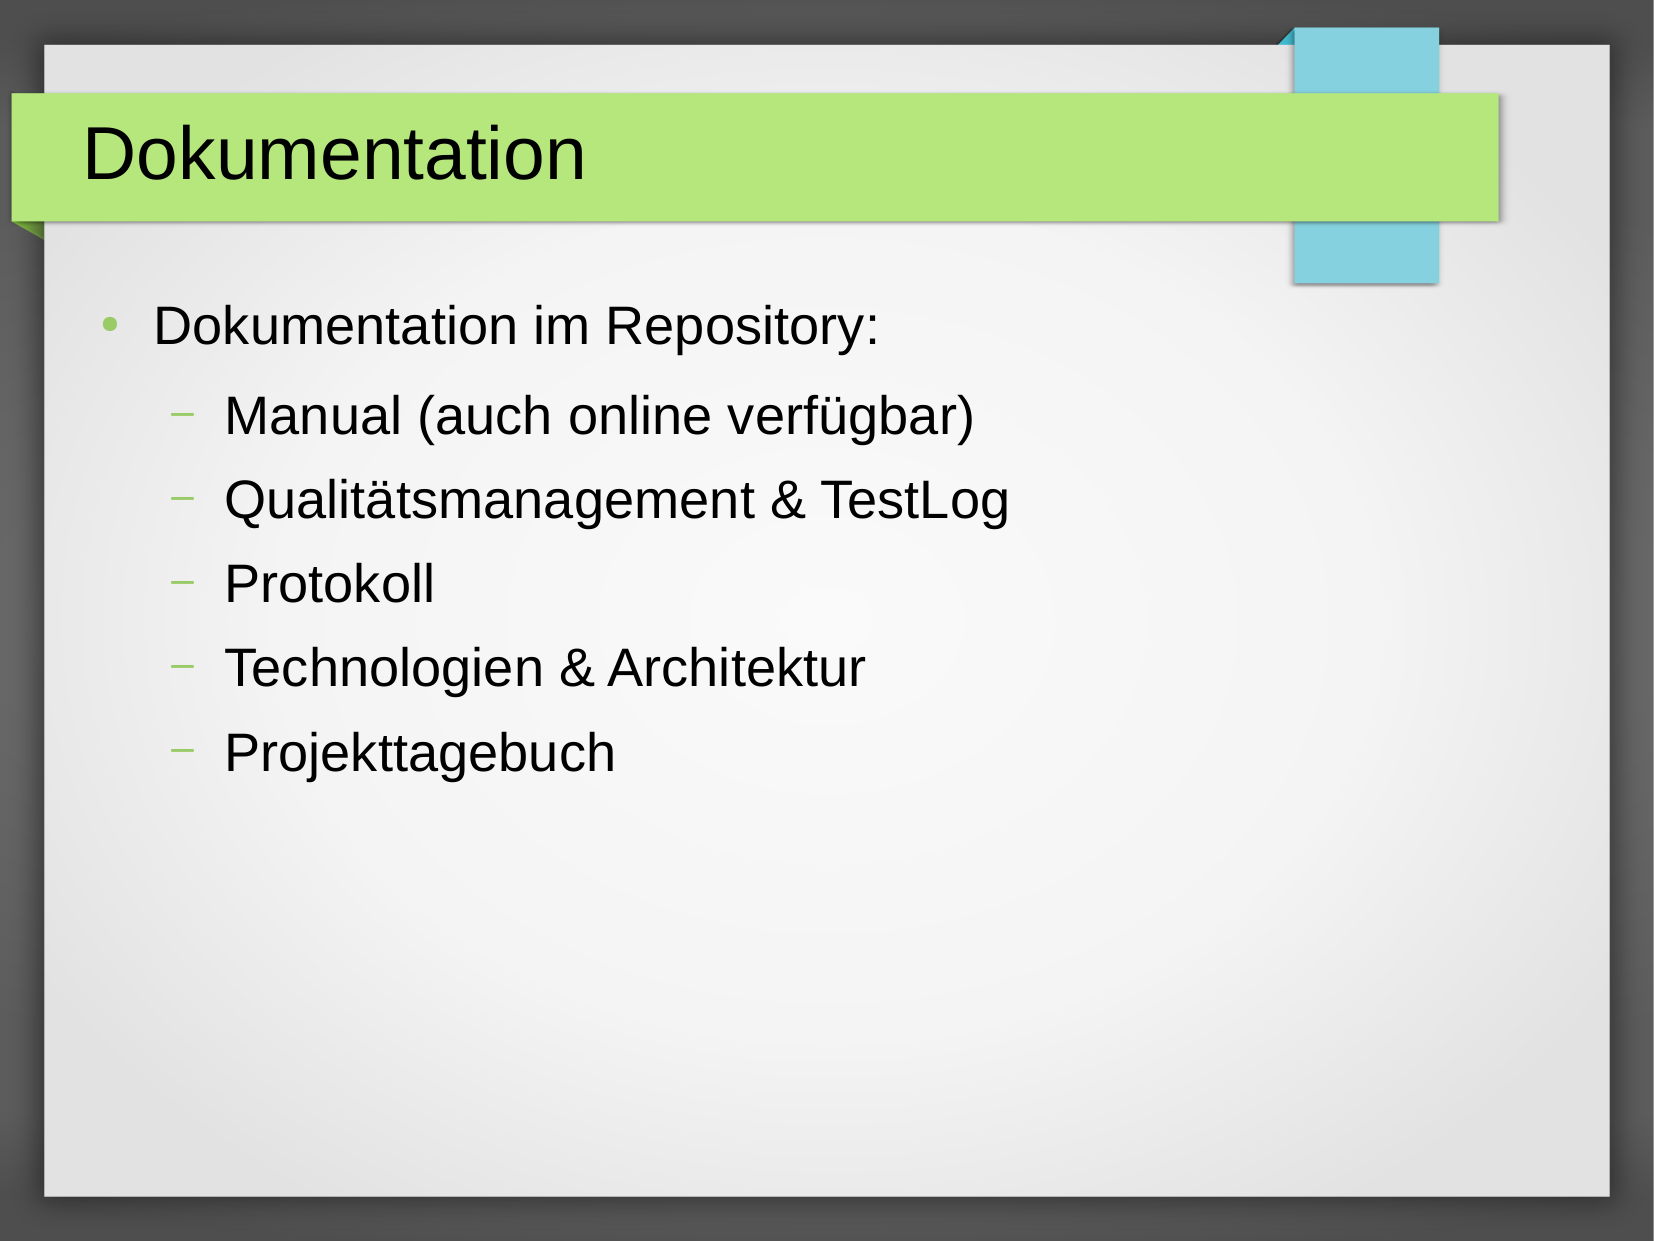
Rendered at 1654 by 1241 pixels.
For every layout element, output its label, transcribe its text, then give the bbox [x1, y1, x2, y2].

title Dokumentation [82, 94, 1264, 213]
list Dokumentation im Repository: Manual (auch online verfügbar) Qualitätsmanagement & TestLog Protokoll Technologien & Architektur Projekttagebuch [82, 295, 1571, 1015]
picture [0, 0, 1654, 1241]
